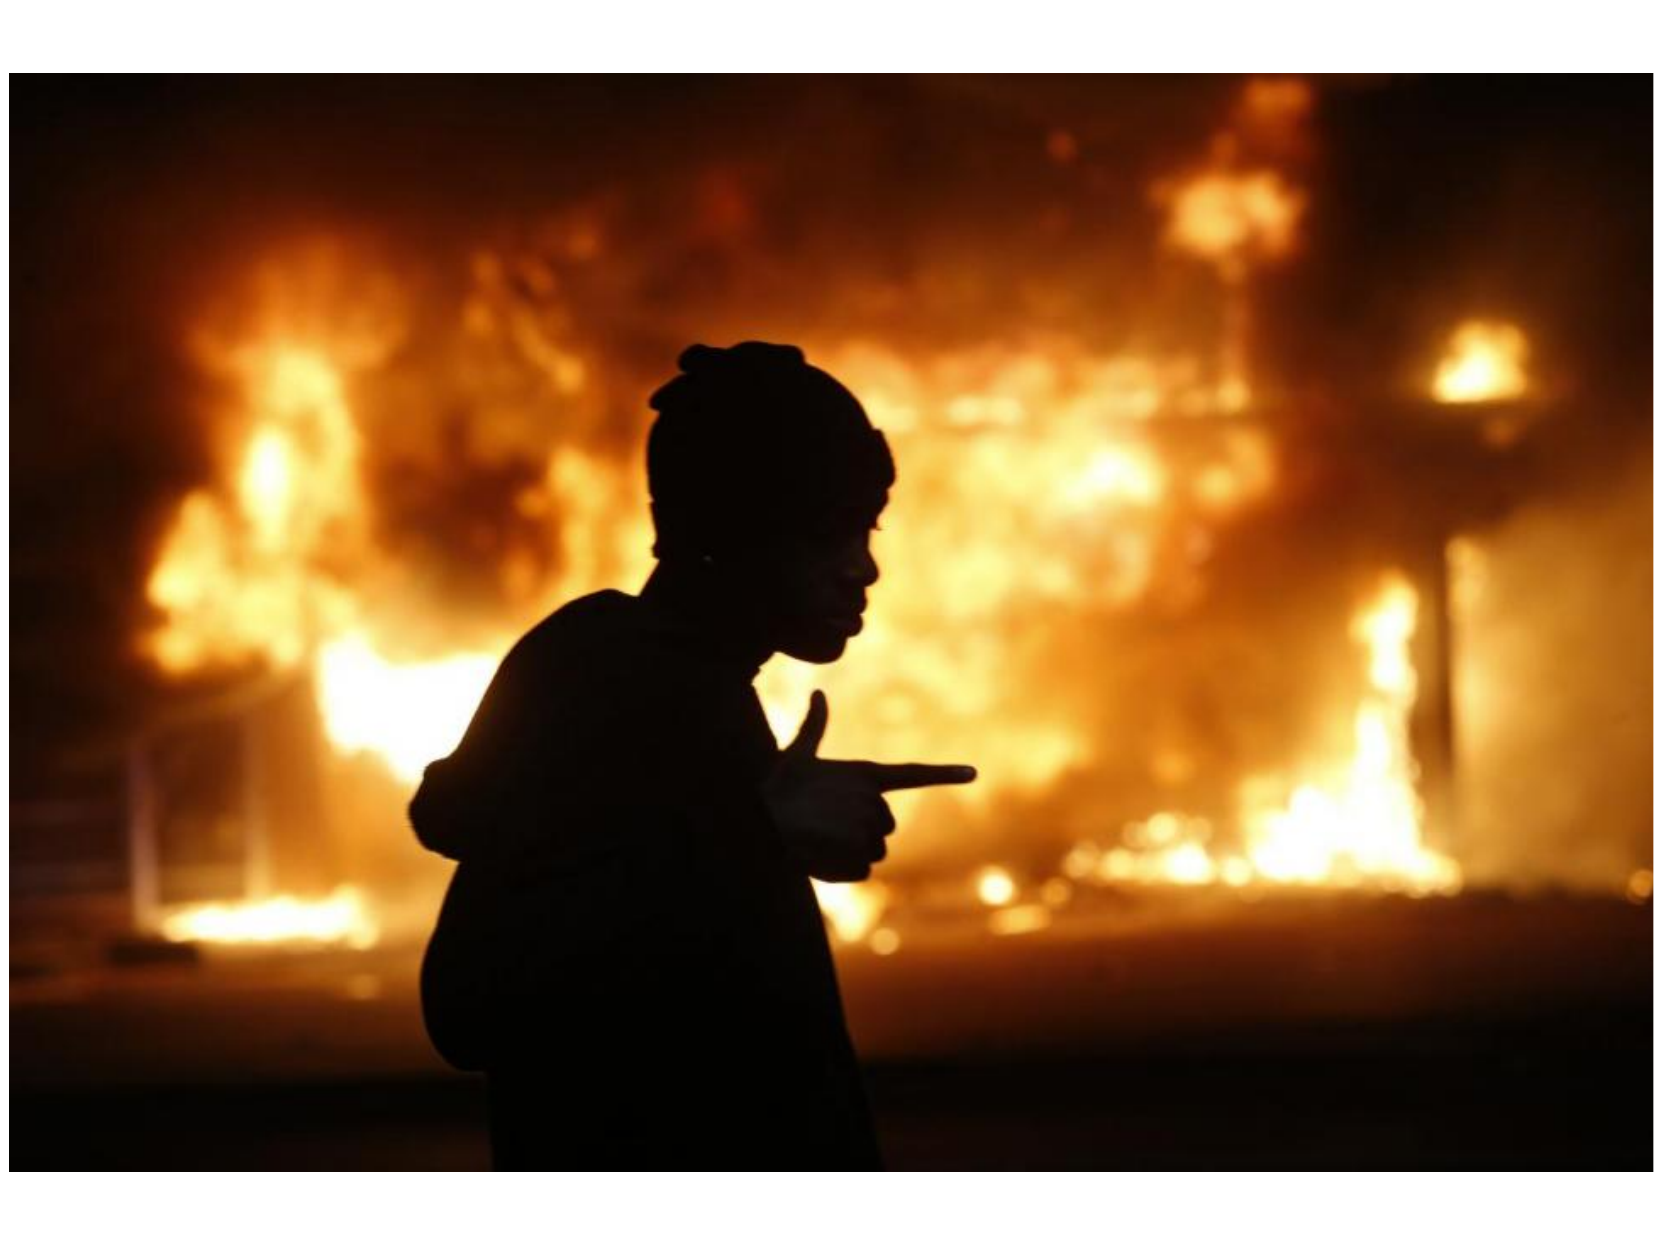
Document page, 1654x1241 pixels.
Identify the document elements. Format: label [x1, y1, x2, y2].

picture [9, 73, 1654, 1172]
